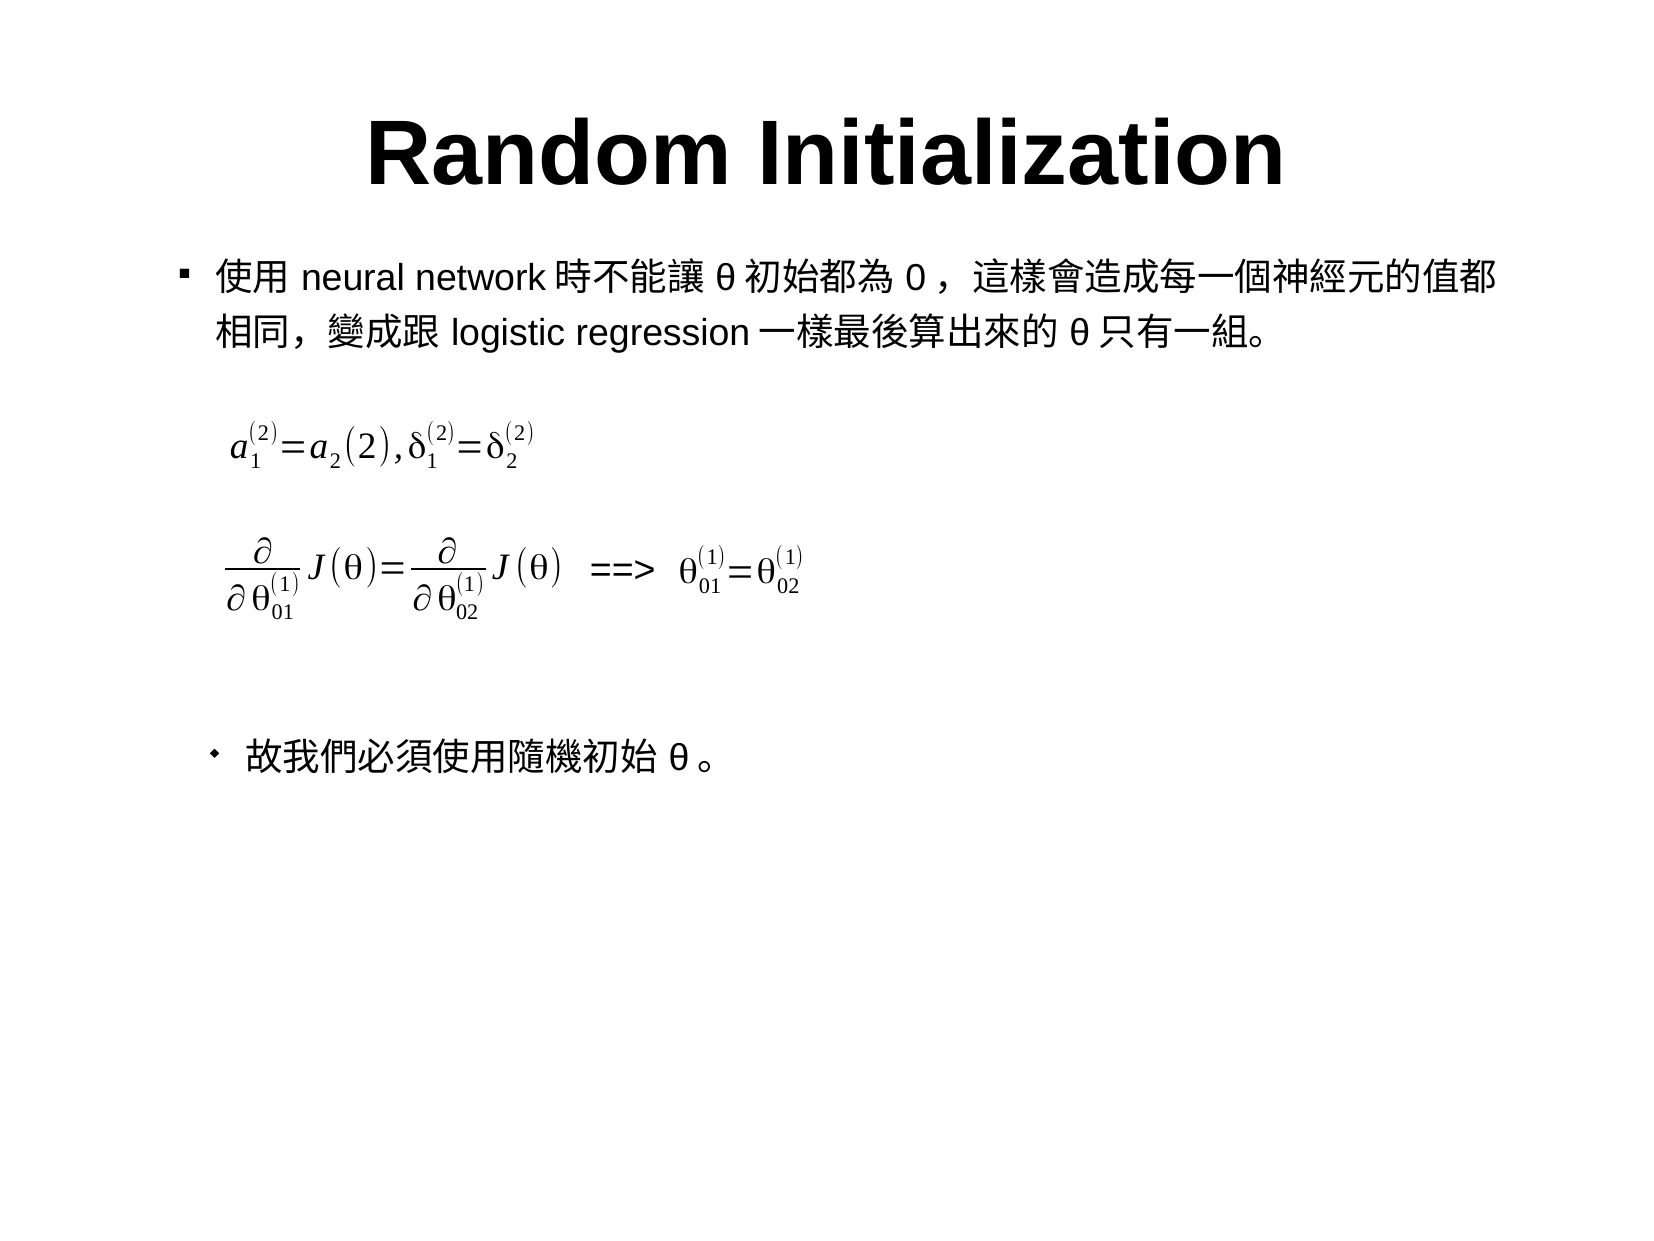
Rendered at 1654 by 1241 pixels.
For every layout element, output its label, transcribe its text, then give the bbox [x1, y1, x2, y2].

title Random Initialization [82, 49, 1571, 257]
text_box ==> [574, 541, 671, 599]
text_box 使用neural network時不能讓θ初始都為0，這樣會造成每一個神經元的值都相同，變成跟logistic regression一樣最後算出來的θ只有一組。 [165, 240, 1531, 354]
chart [223, 420, 541, 474]
chart [216, 535, 570, 625]
chart [672, 544, 811, 599]
text_box 故我們必須使用隨機初始θ。 [195, 720, 749, 785]
